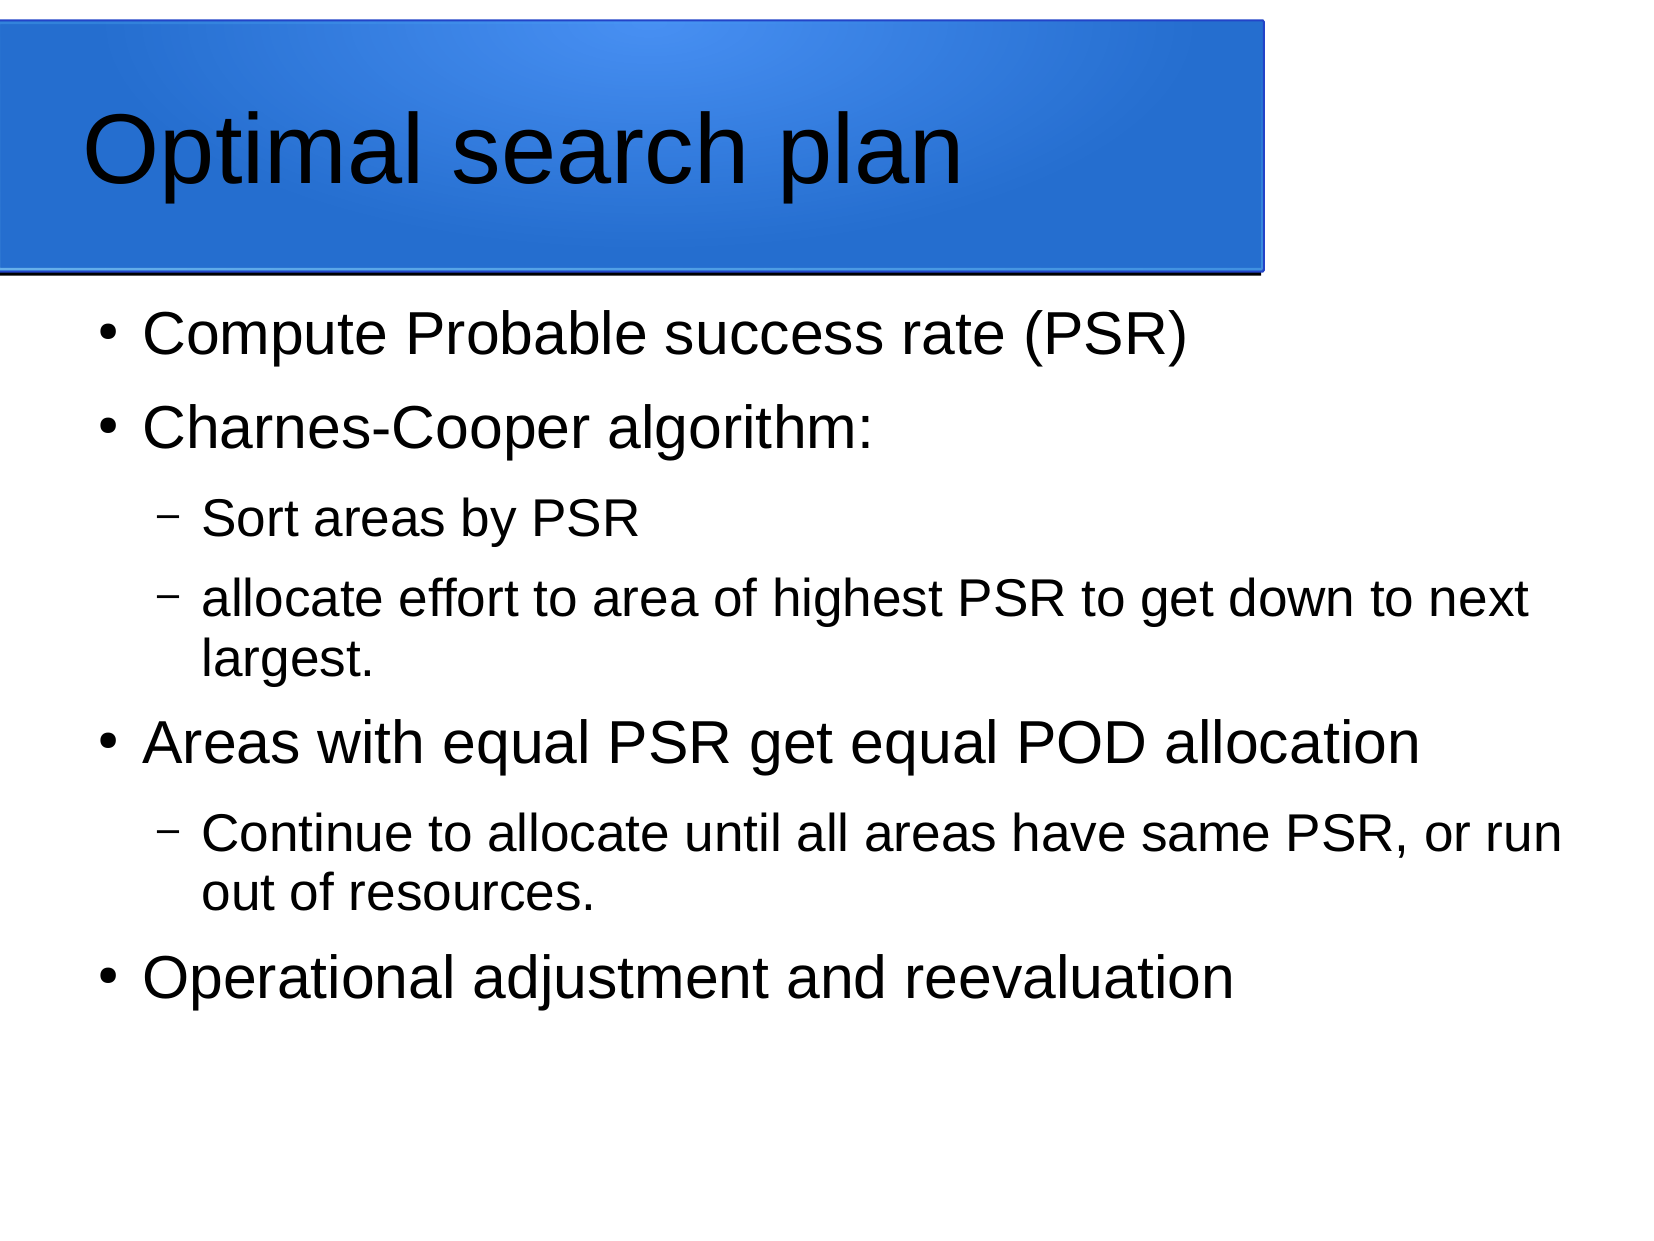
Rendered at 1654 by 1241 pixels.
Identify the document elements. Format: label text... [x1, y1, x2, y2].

title Optimal search plan [82, 47, 1235, 252]
list Compute Probable success rate (PSR) Charnes-Cooper algorithm: Sort areas by PSR allocate effort to area of highest PSR to get down to next largest. Areas with equal PSR get equal POD allocation Continue to allocate until all areas have same PSR, or run out of resources. Operational adjustment and reevaluation [82, 299, 1571, 1019]
